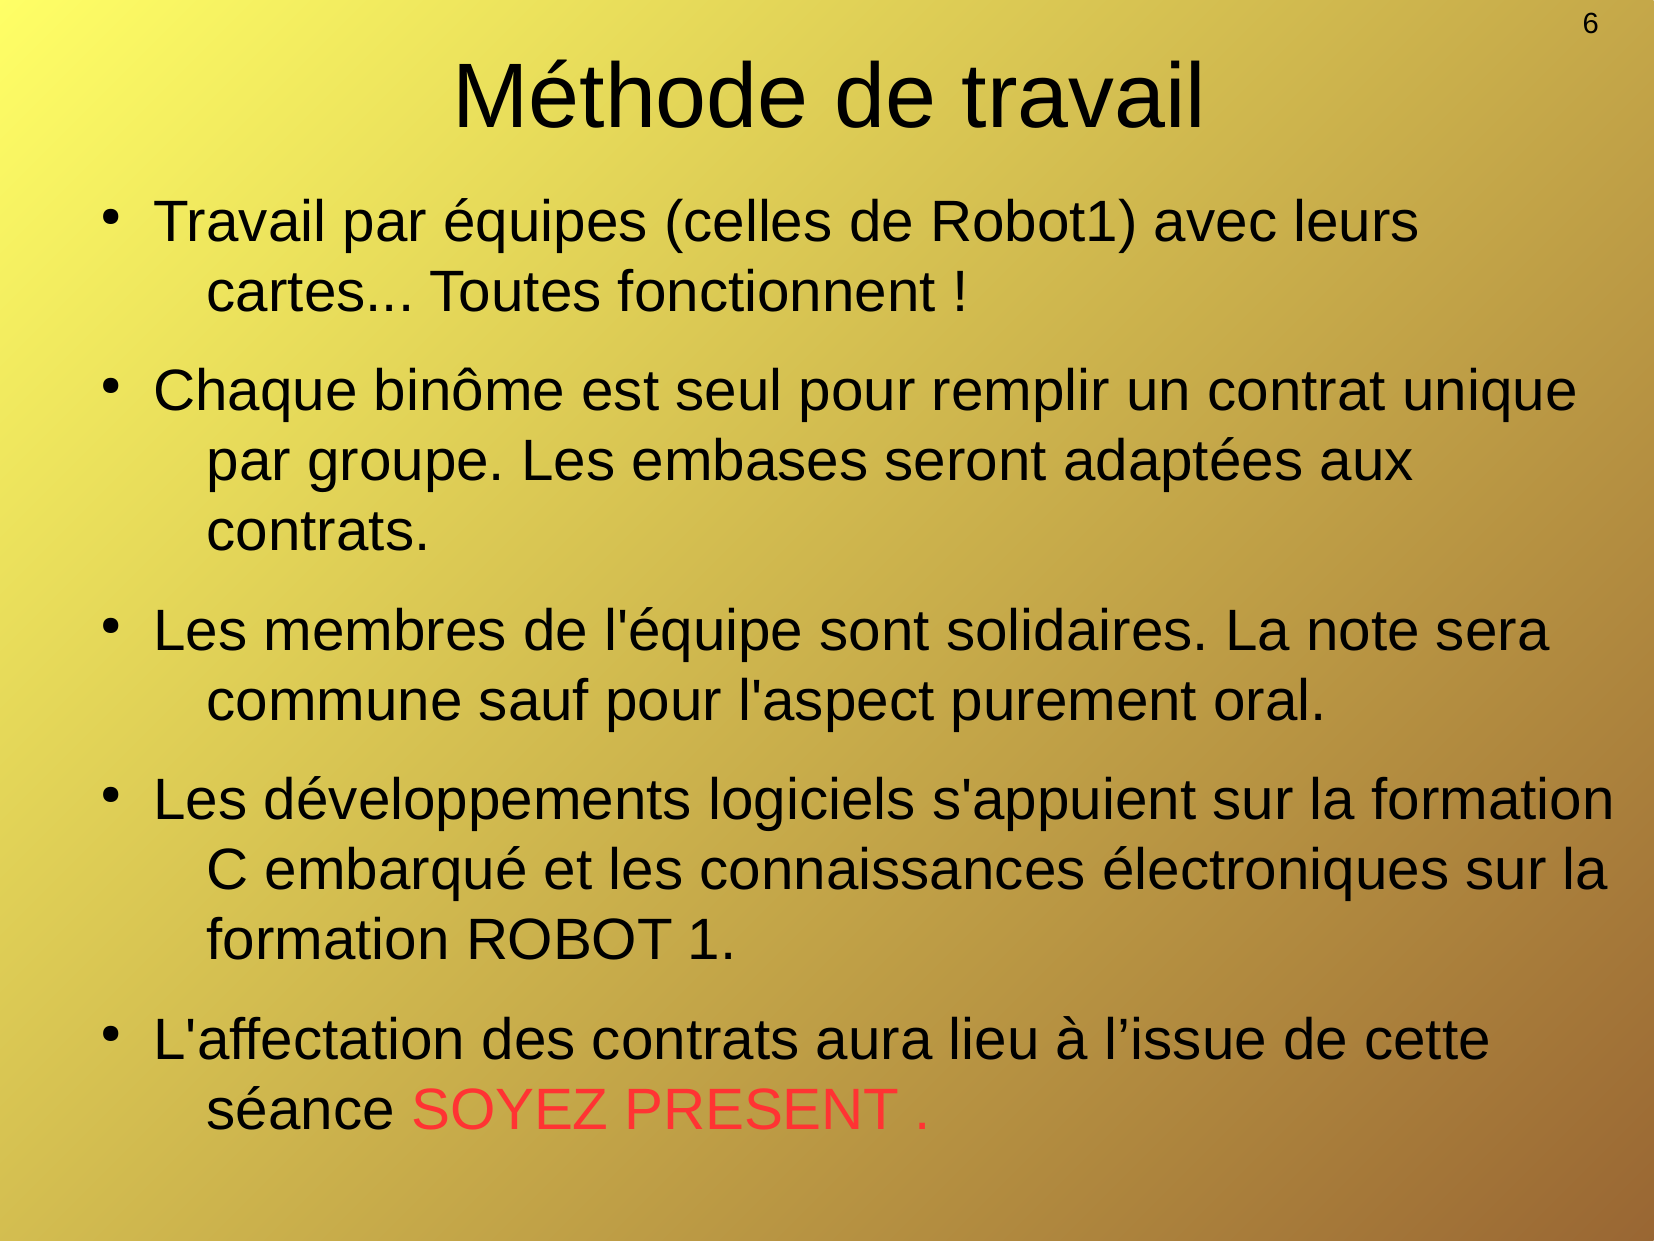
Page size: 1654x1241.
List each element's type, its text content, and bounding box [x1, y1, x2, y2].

text_box <numéro> [1567, 0, 1654, 48]
list Travail par équipes (celles de Robot1) avec leurs cartes... Toutes fonctionnent ! Chaque binôme est seul pour remplir un contrat unique par groupe. Les embases seront adaptées aux contrats. Les membres de l'équipe sont solidaires. La note sera commune sauf pour l'aspect purement oral. Les développements logiciels s'appuient sur la formation C embarqué et les connaissances électroniques sur la formation ROBOT 1. L'affectation des contrats aura lieu à l’issue de cette séance SOYEZ PRESENT . [64, 183, 1645, 1170]
title Méthode de travail [85, 26, 1574, 155]
